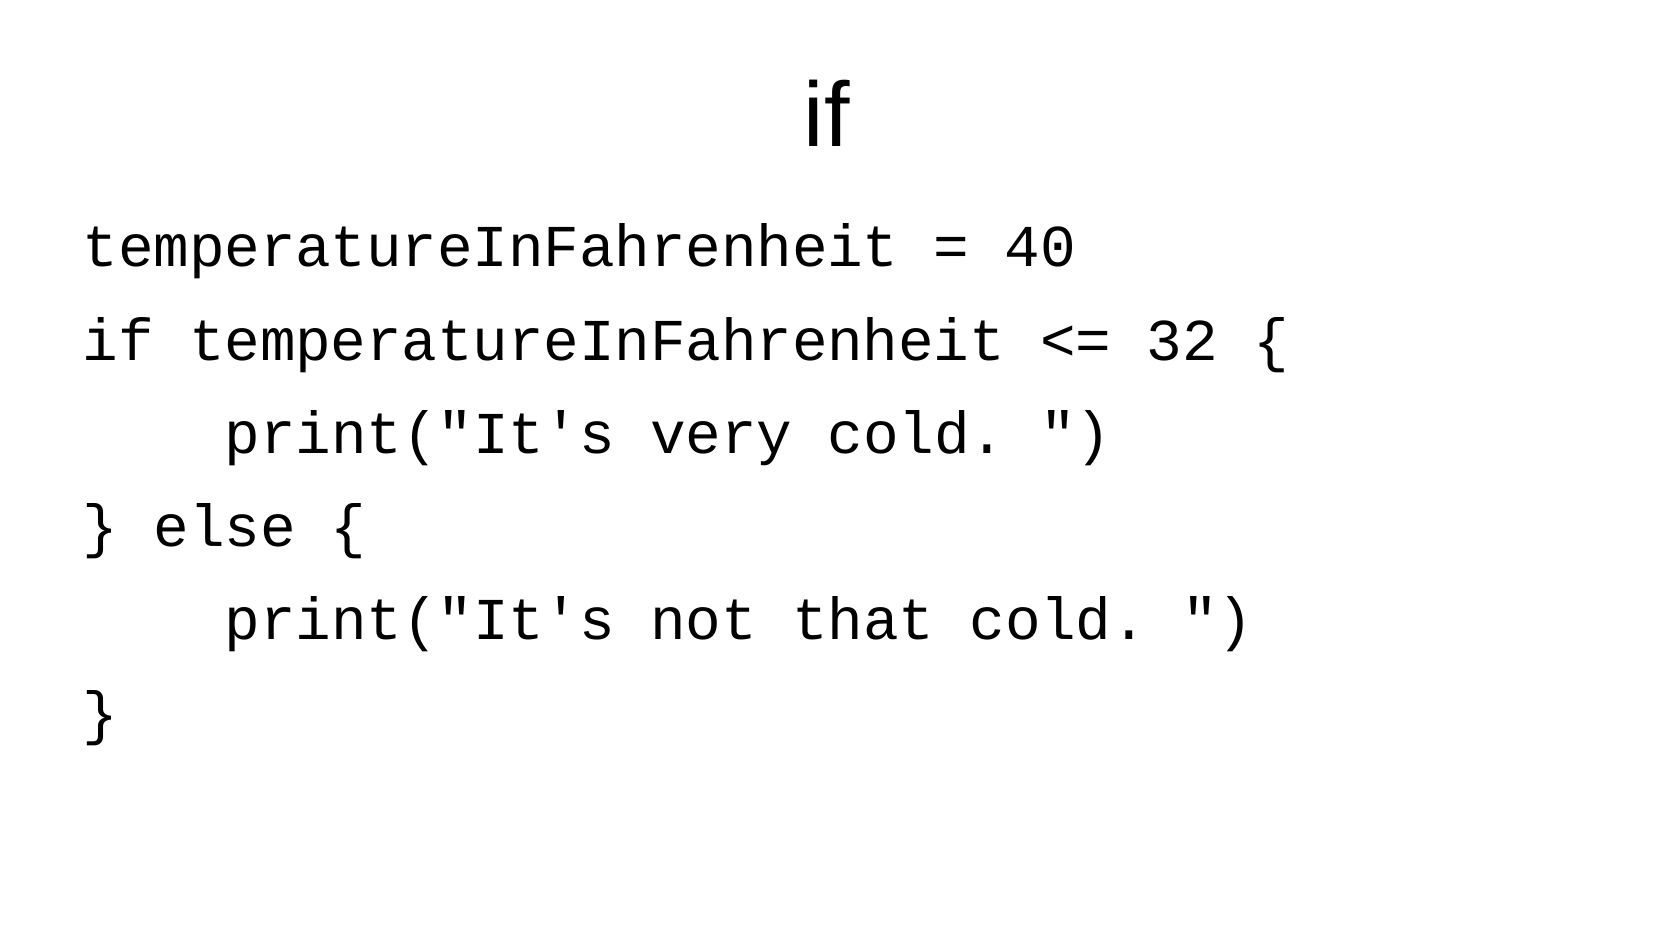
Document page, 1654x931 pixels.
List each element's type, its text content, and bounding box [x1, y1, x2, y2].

title if [82, 37, 1571, 193]
list temperatureInFahrenheit = 40 if temperatureInFahrenheit <= 32 { print("It's very cold. ") } else { print("It's not that cold. ") } [82, 217, 1571, 758]
